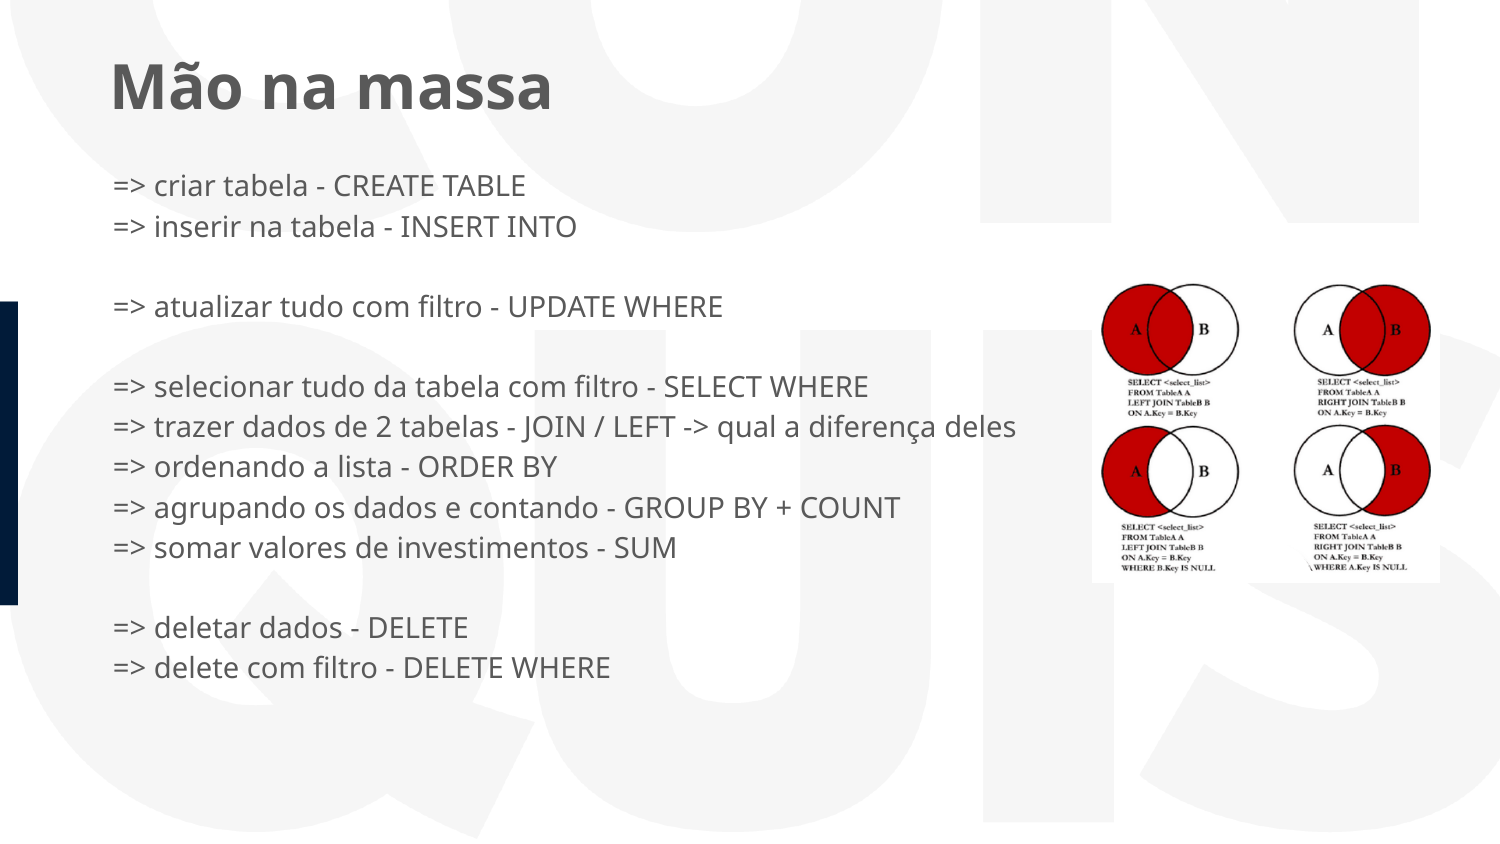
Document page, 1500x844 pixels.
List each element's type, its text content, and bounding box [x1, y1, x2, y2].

list Mão na massa [97, 38, 1440, 140]
text_box => criar tabela - CREATE TABLE => inserir na tabela - INSERT INTO => atualizar tudo com filtro - UPDATE WHERE => selecionar tudo da tabela com filtro - SELECT WHERE => trazer dados de 2 tabelas - JOIN / LEFT -> qual a diferença deles => ordenando a lista - ORDER BY => agrupando os dados e contando - GROUP BY + COUNT => somar valores de investimentos - SUM => deletar dados - DELETE => delete com filtro - DELETE WHERE [97, 147, 1104, 780]
picture [0, 0, 1500, 844]
